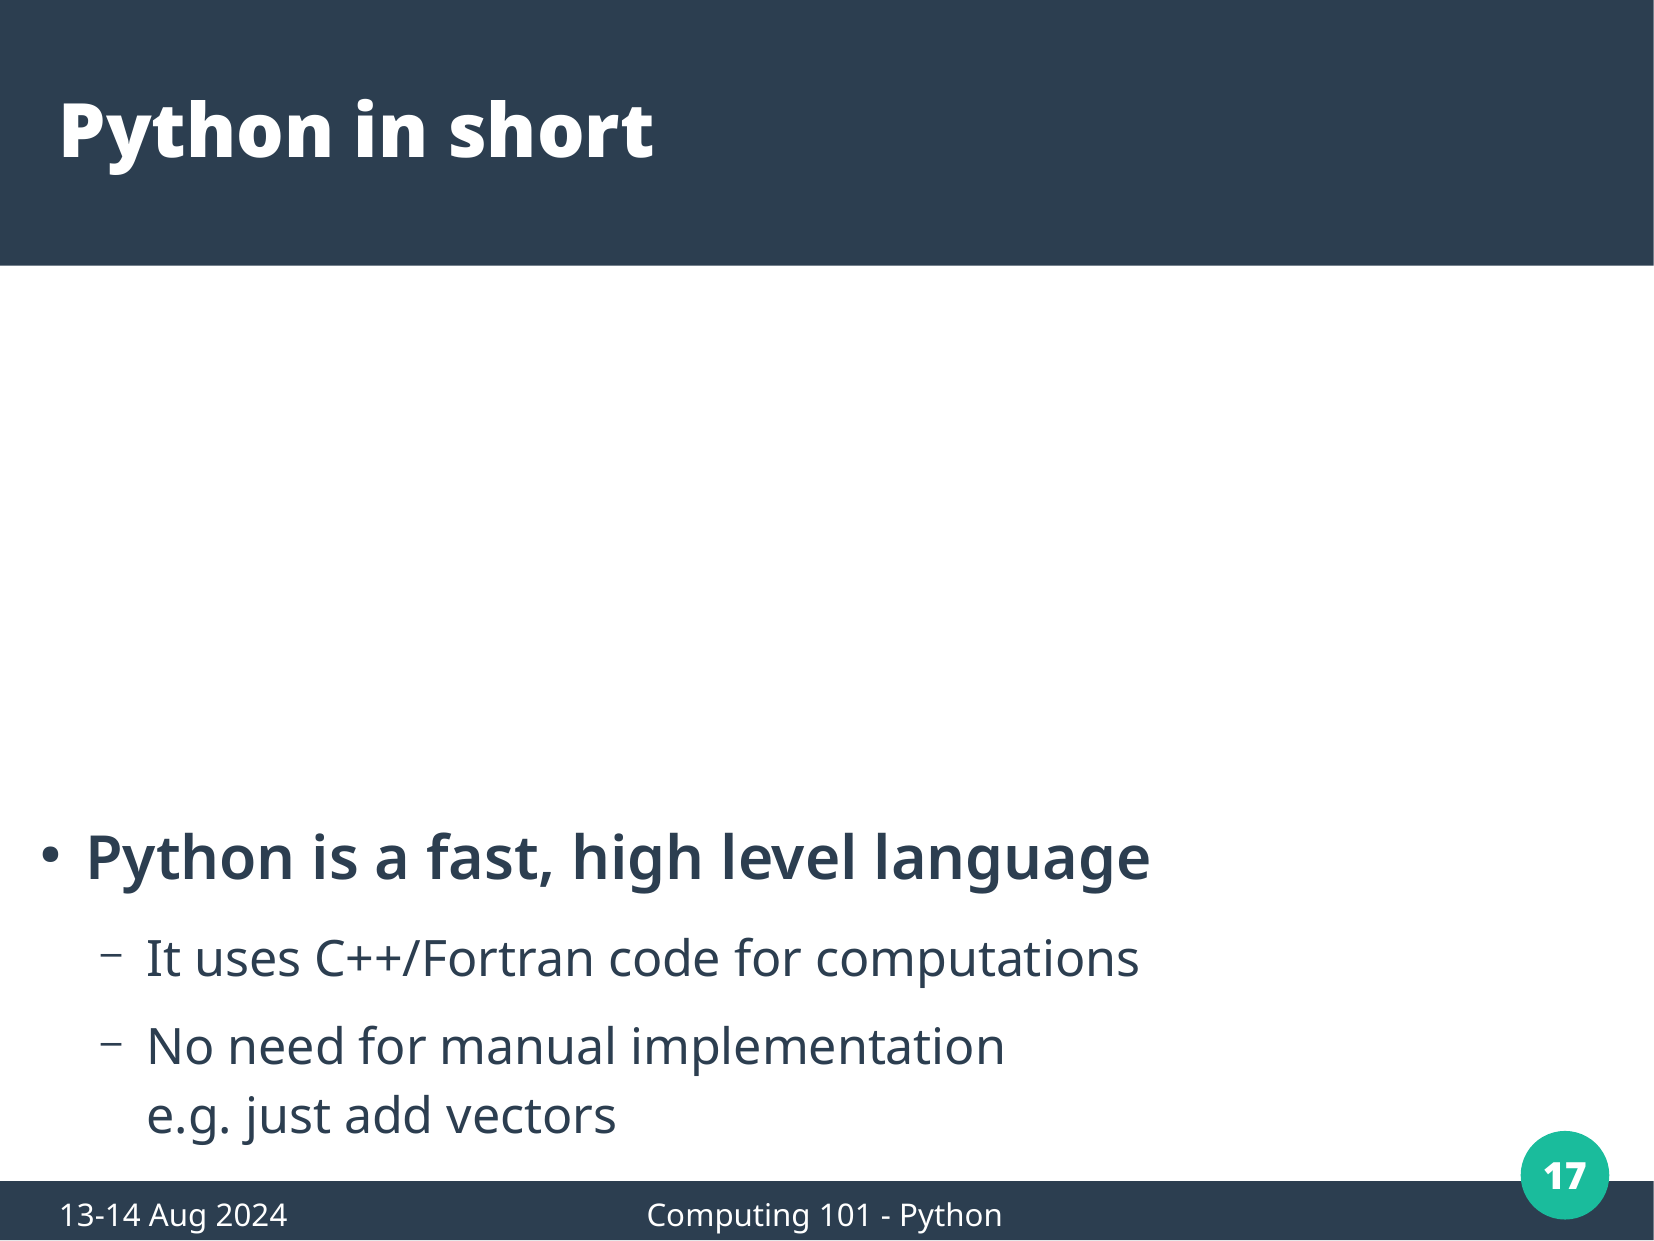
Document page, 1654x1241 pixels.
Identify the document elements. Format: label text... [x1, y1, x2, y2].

list Python is a fast, high level language It uses C++/Fortran code for computations No need for manual implementation e.g. just add vectors [24, 324, 1561, 1152]
title Python in short [59, 49, 1595, 207]
